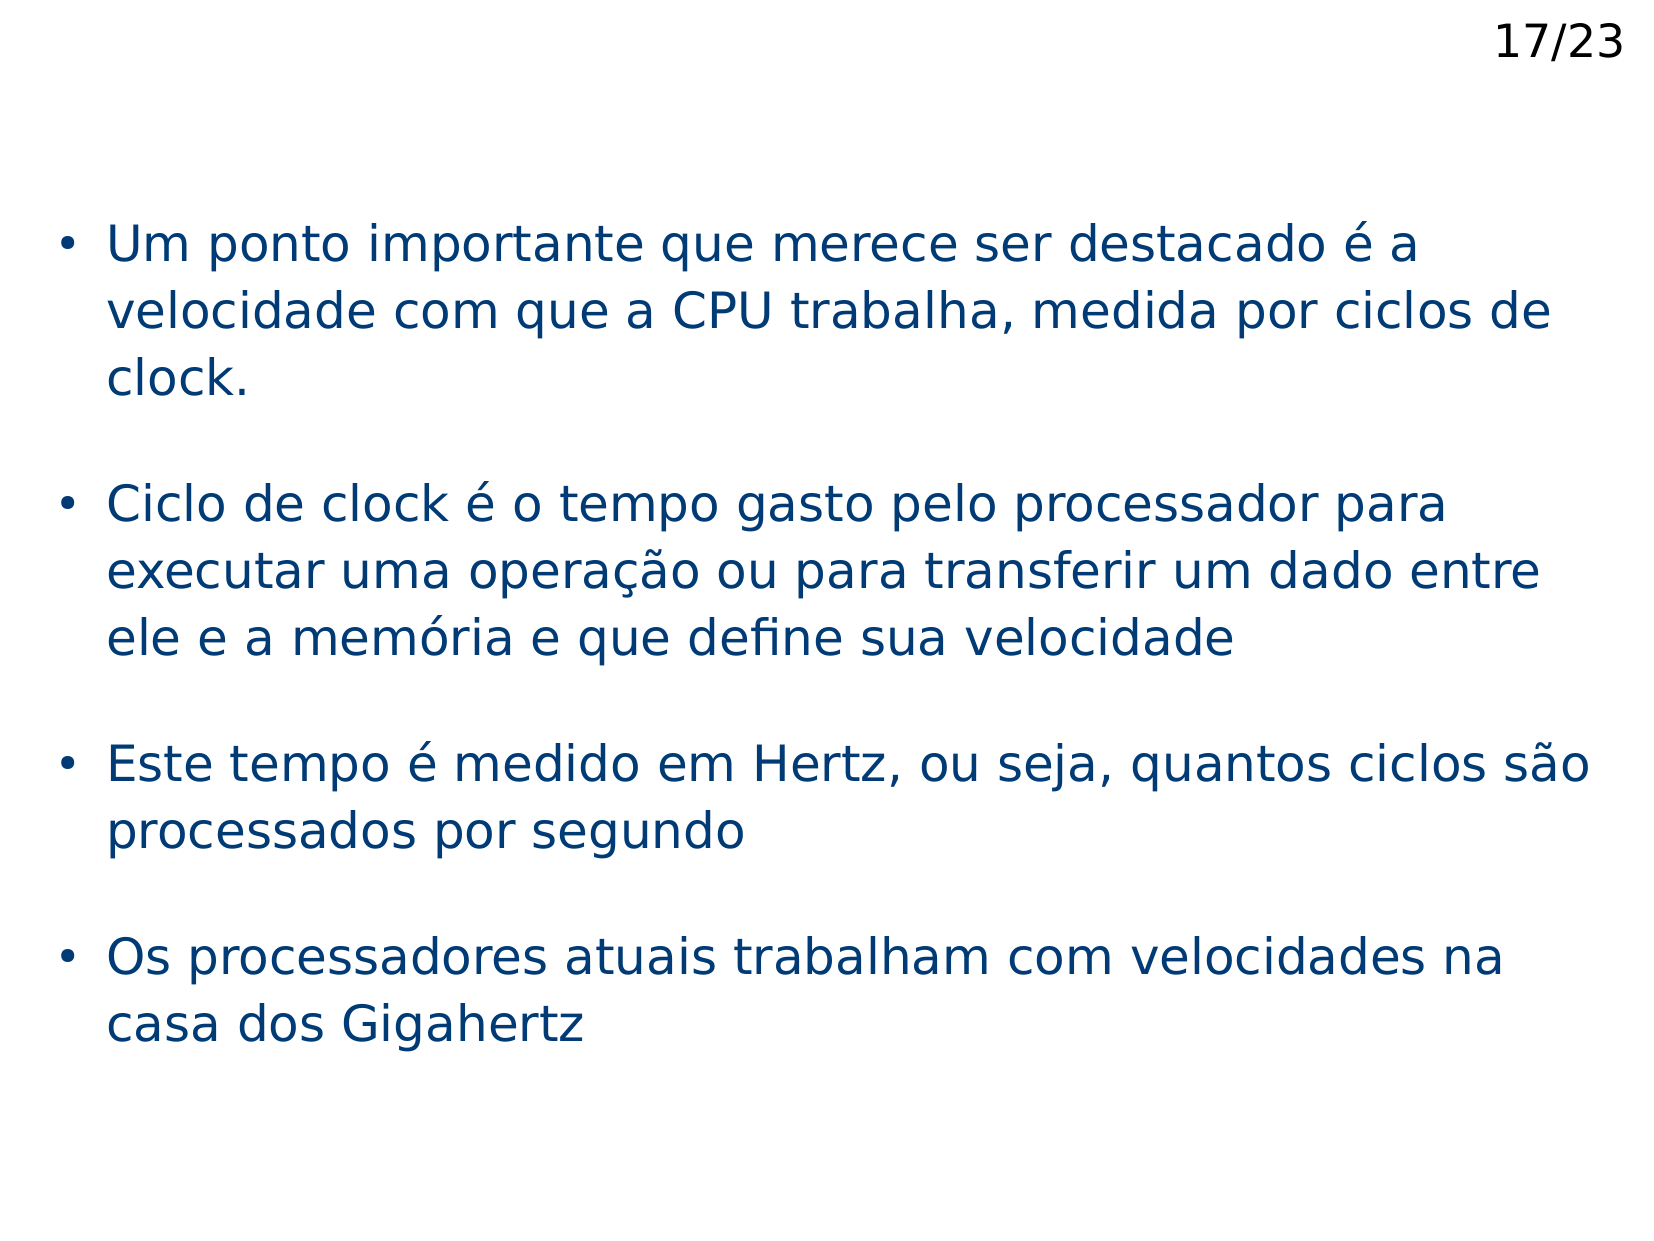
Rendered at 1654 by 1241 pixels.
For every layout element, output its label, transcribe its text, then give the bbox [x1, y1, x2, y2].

list Um ponto importante que merece ser destacado é a velocidade com que a CPU trabalha, medida por ciclos de clock. Ciclo de clock é o tempo gasto pelo processador para executar uma operação ou para transferir um dado entre ele e a memória e que define sua velocidade Este tempo é medido em Hertz, ou seja, quantos ciclos são processados por segundo Os processadores atuais trabalham com velocidades na casa dos Gigahertz [59, 206, 1625, 1211]
